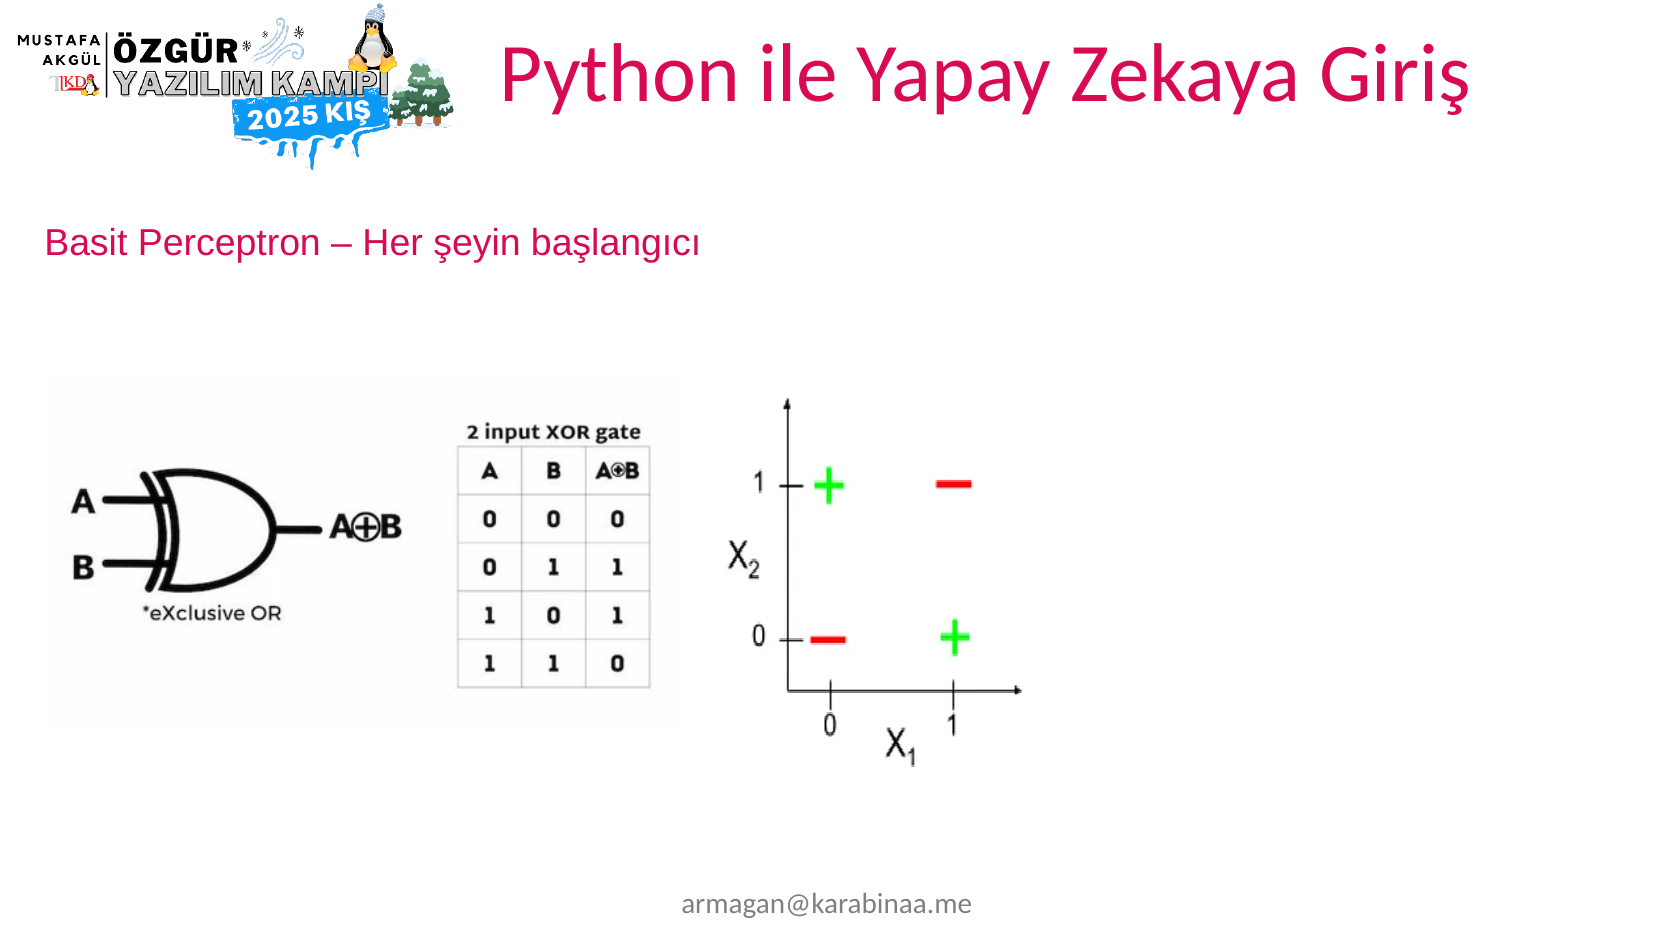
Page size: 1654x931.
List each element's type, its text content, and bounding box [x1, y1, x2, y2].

text_box Python ile Yapay Zekaya Giriş [484, 10, 1654, 126]
picture [708, 318, 1063, 819]
picture [49, 376, 680, 731]
text_box Basit Perceptron – Her şeyin başlangıcı [29, 213, 854, 271]
text_box armagan@karabinaa.me [0, 877, 1654, 928]
picture [0, 0, 463, 177]
